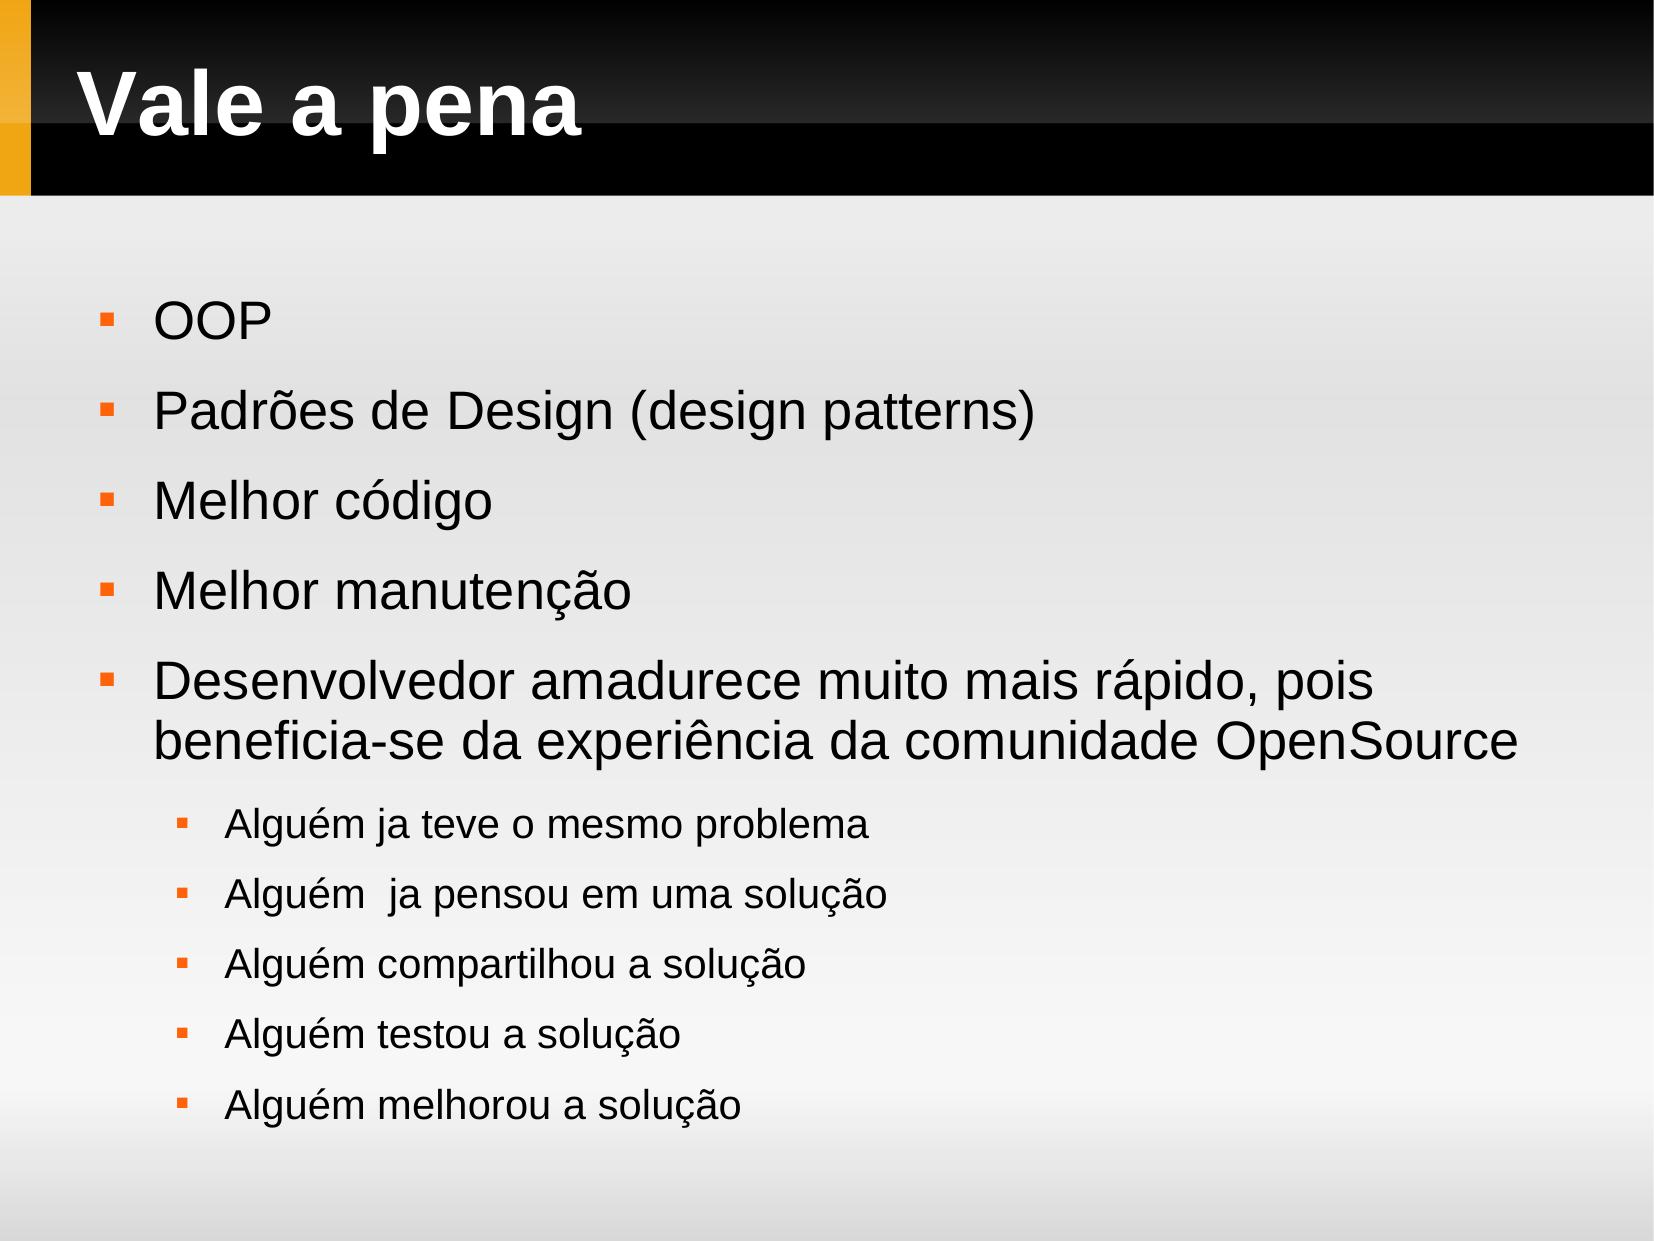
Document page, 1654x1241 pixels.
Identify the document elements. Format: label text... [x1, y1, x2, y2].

title Vale a pena [76, 7, 1565, 200]
list OOP Padrões de Design (design patterns) Melhor código Melhor manutenção Desenvolvedor amadurece muito mais rápido, pois beneficia-se da experiência da comunidade OpenSource Alguém ja teve o mesmo problema Alguém ja pensou em uma solução Alguém compartilhou a solução Alguém testou a solução Alguém melhorou a solução [82, 290, 1538, 1210]
picture [0, 0, 1654, 1241]
